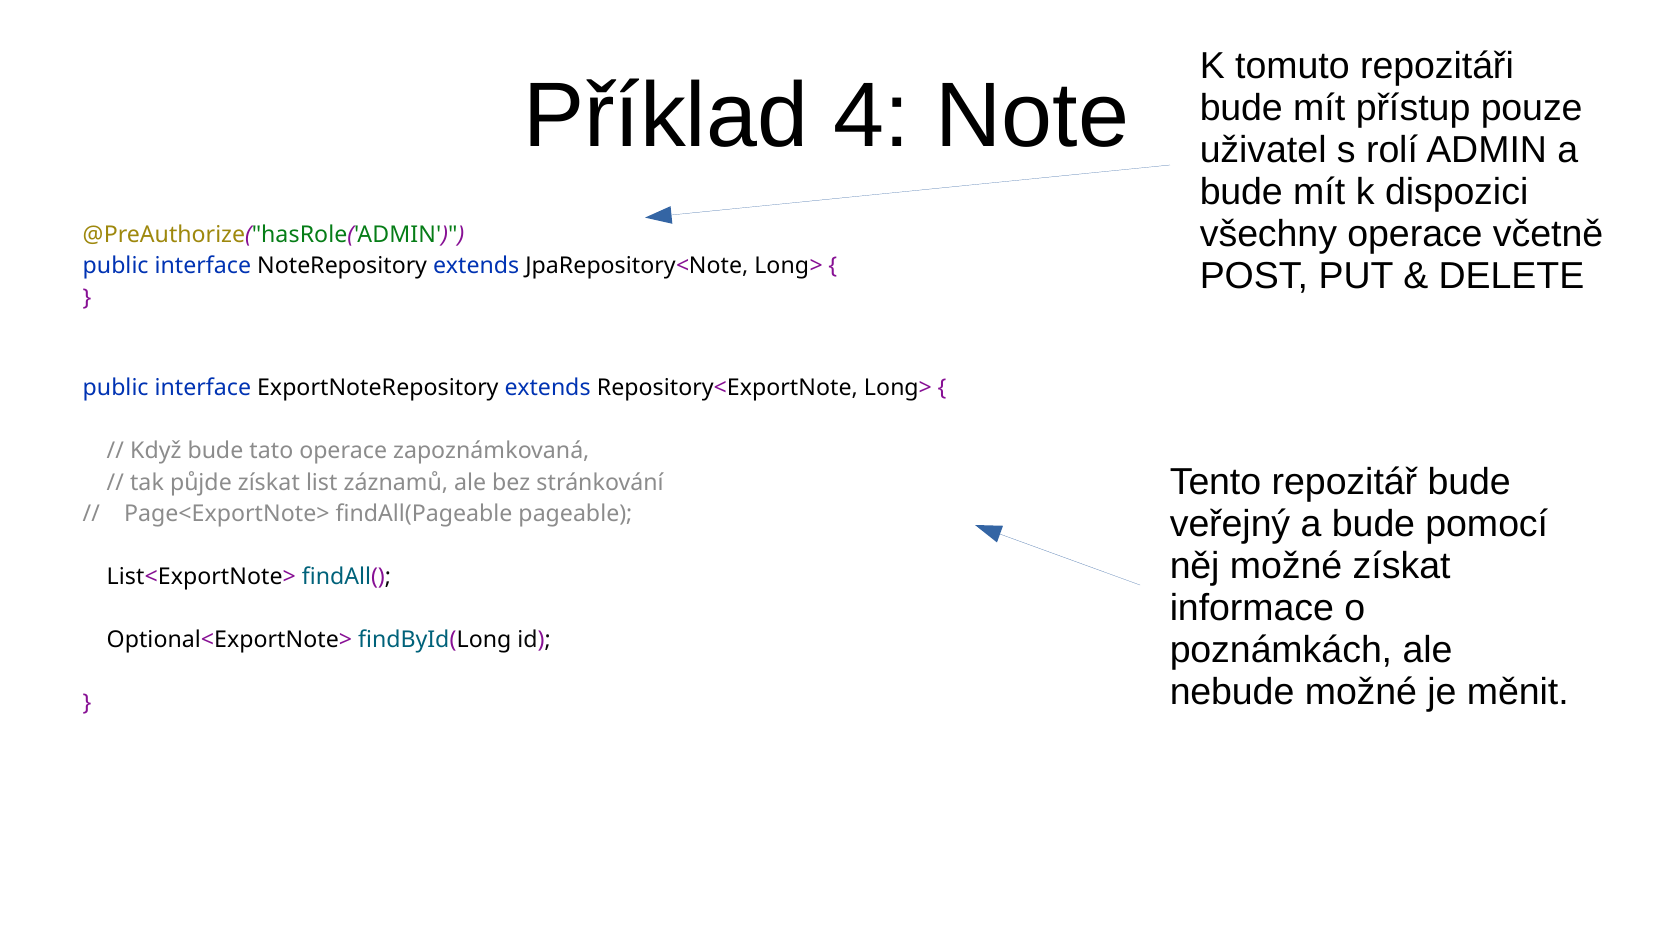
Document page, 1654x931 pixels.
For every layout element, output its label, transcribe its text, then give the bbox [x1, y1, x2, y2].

text_box K tomuto repozitáři bude mít přístup pouze uživatel s rolí ADMIN a bude mít k dispozici všechny operace včetně POST, PUT & DELETE [1185, 37, 1621, 304]
list @PreAuthorize("hasRole('ADMIN')") public interface NoteRepository extends JpaRepository<Note, Long> { } public interface ExportNoteRepository extends Repository<ExportNote, Long> { // Když bude tato operace zapoznámkovaná, // tak půjde získat list záznamů, ale bez stránkování // Page<ExportNote> findAll(Pageable pageable); List<ExportNote> findAll(); Optional<ExportNote> findById(Long id); } [82, 217, 1571, 758]
text_box Tento repozitář bude veřejný a bude pomocí něj možné získat informace o poznámkách, ale nebude možné je měnit. [1155, 453, 1591, 721]
title Příklad 4: Note [82, 37, 1185, 193]
